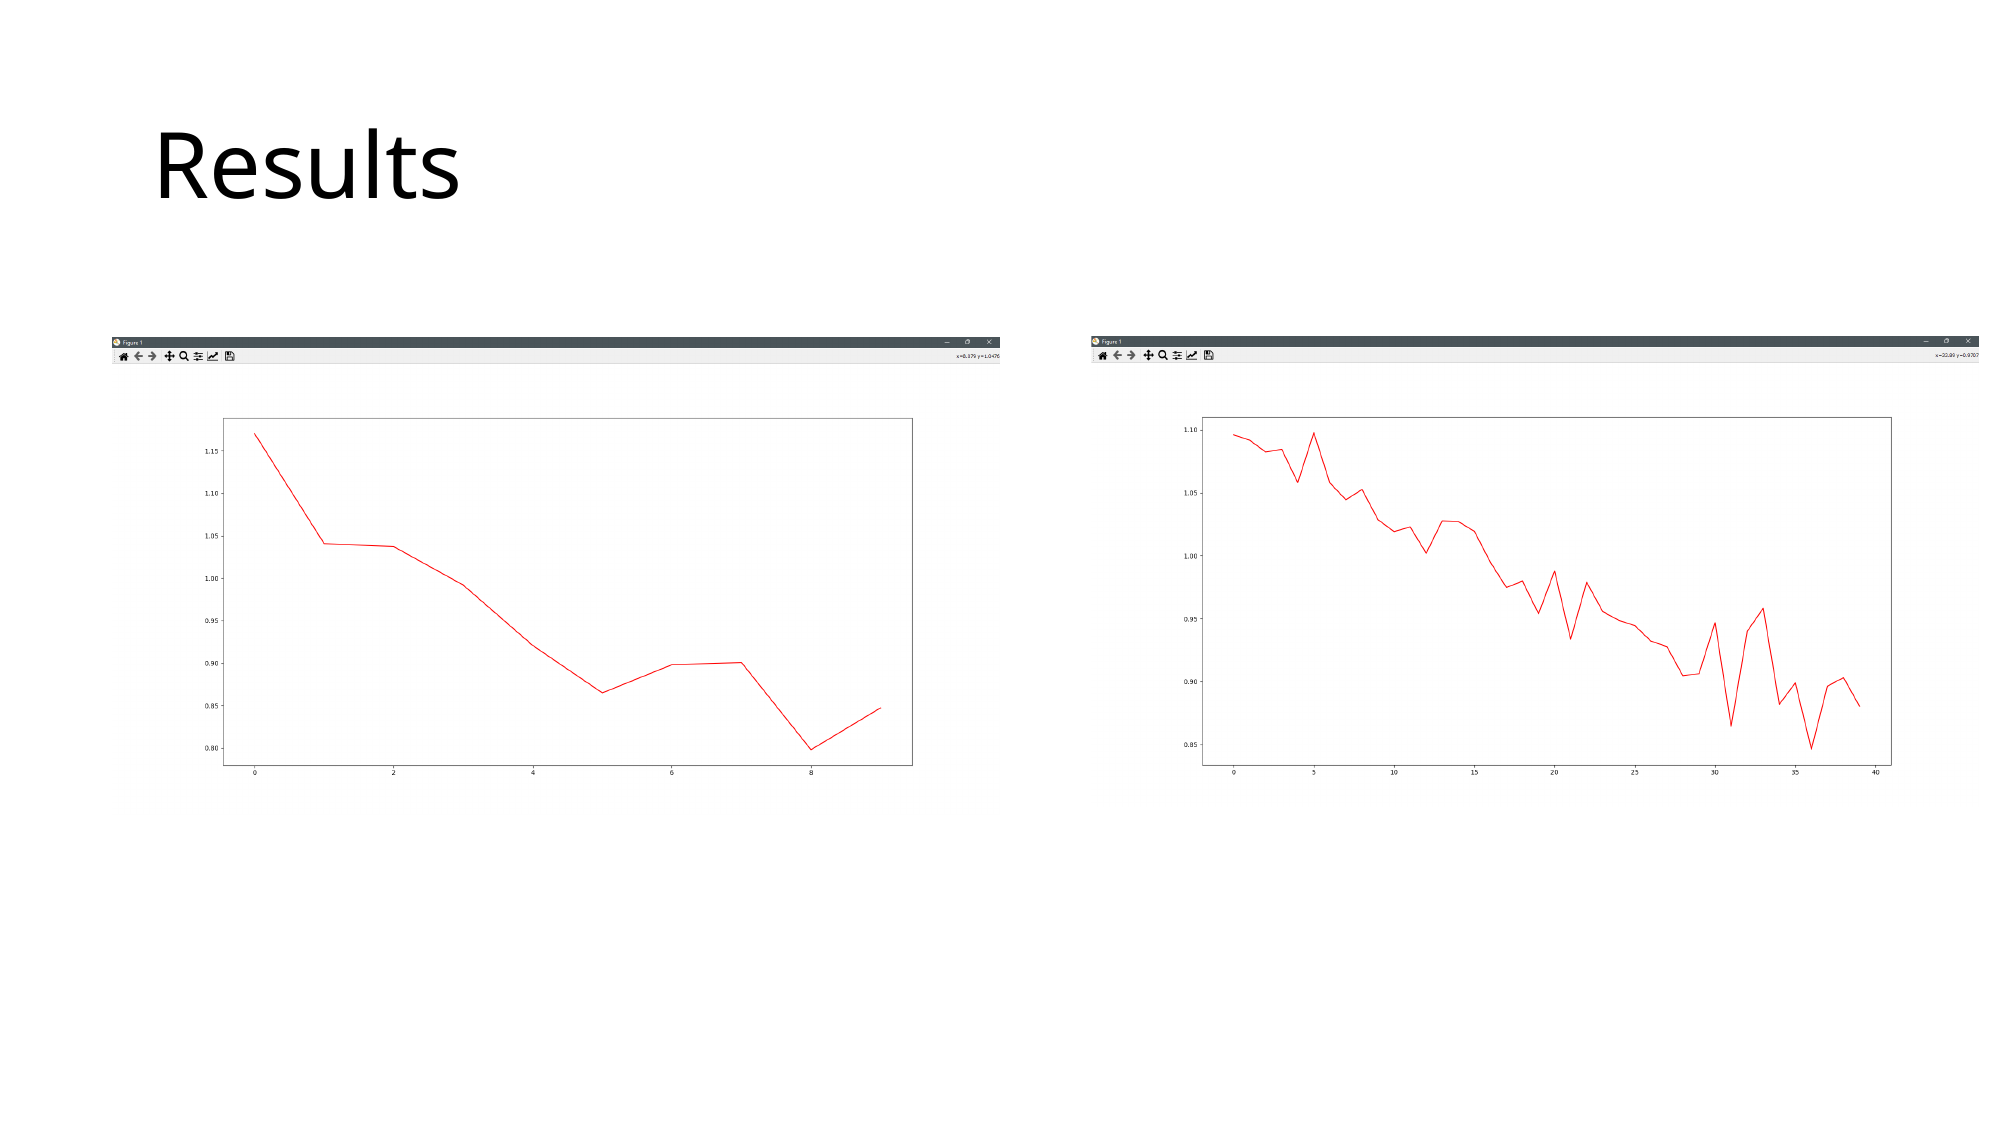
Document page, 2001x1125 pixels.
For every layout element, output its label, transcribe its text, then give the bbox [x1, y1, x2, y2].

title Results [137, 59, 1863, 278]
picture [1091, 336, 1979, 807]
picture [112, 337, 1000, 815]
